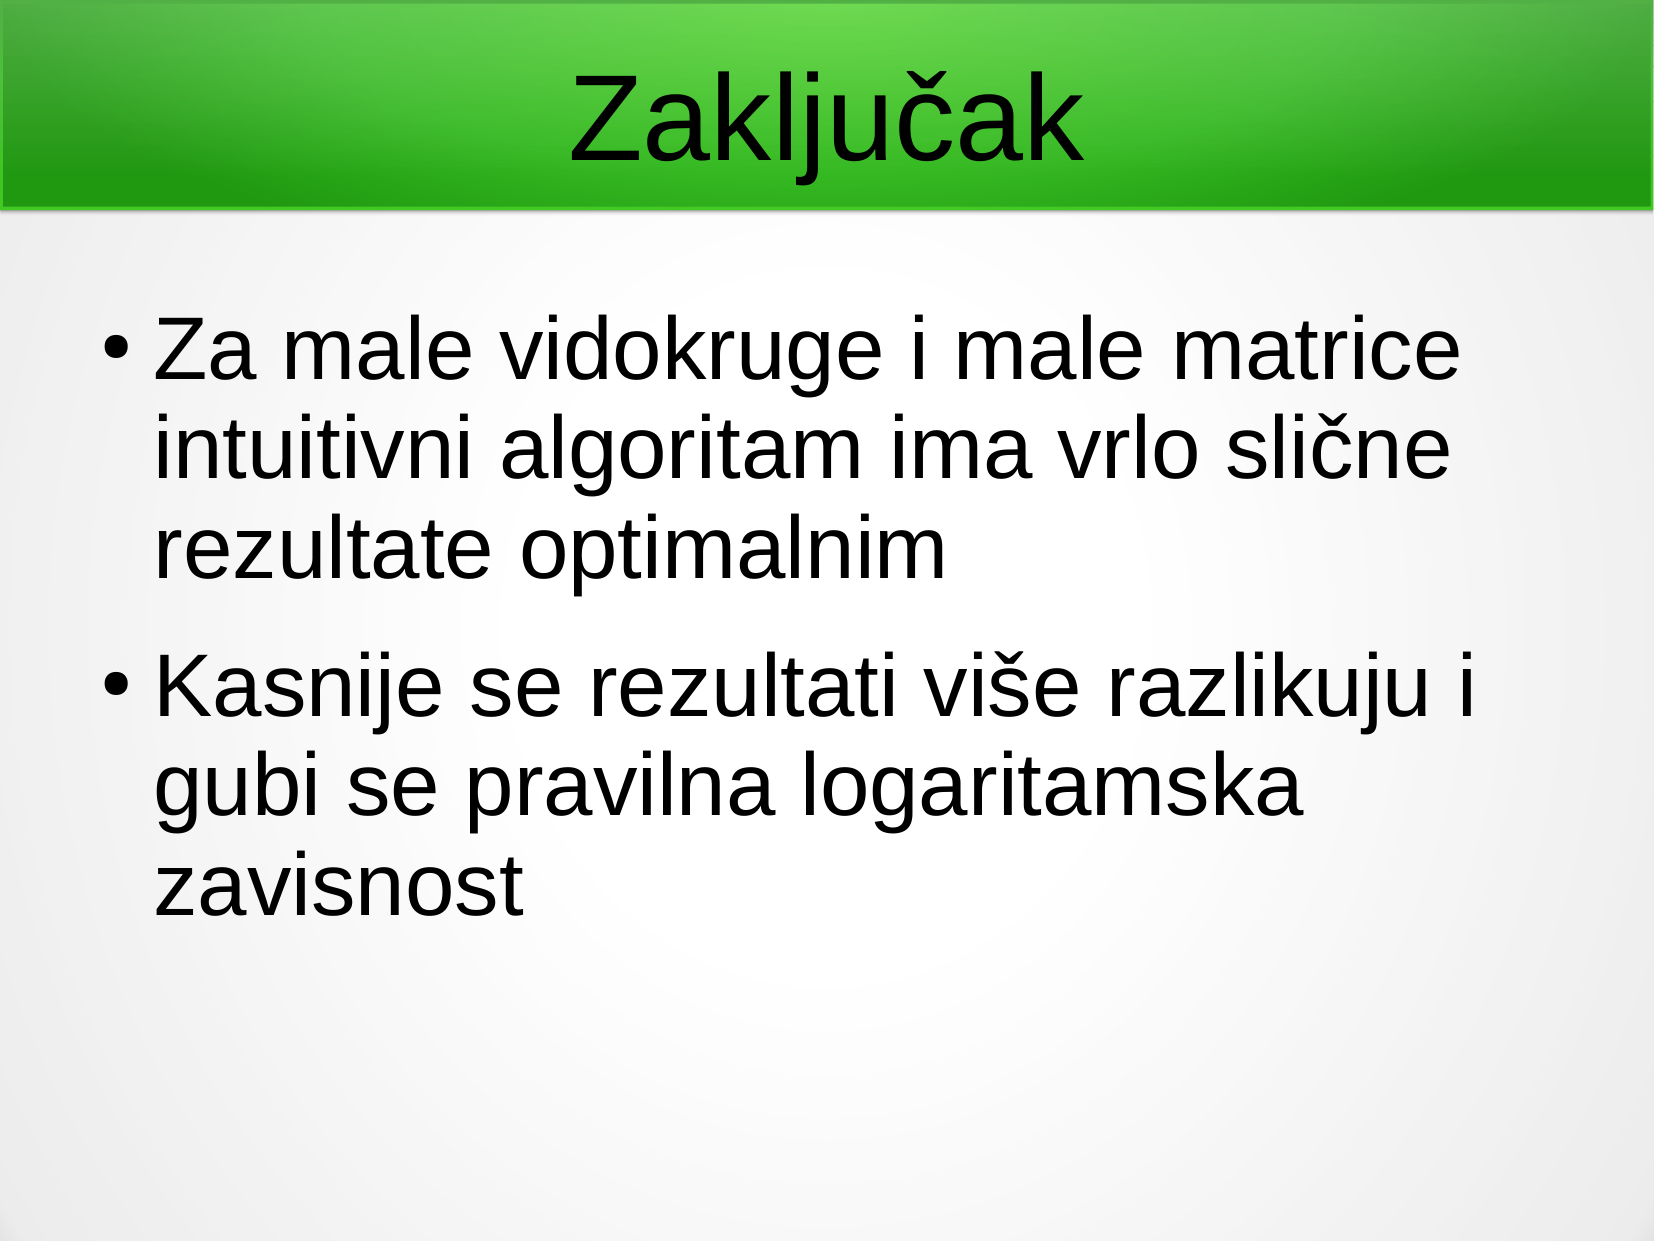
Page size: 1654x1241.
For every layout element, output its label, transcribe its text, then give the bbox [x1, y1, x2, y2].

list Za male vidokruge i male matrice intuitivni algoritam ima vrlo slične rezultate optimalnim Kasnije se rezultati više razlikuju i gubi se pravilna logaritamska zavisnost [82, 299, 1571, 1019]
title Zaključak [82, 47, 1571, 189]
